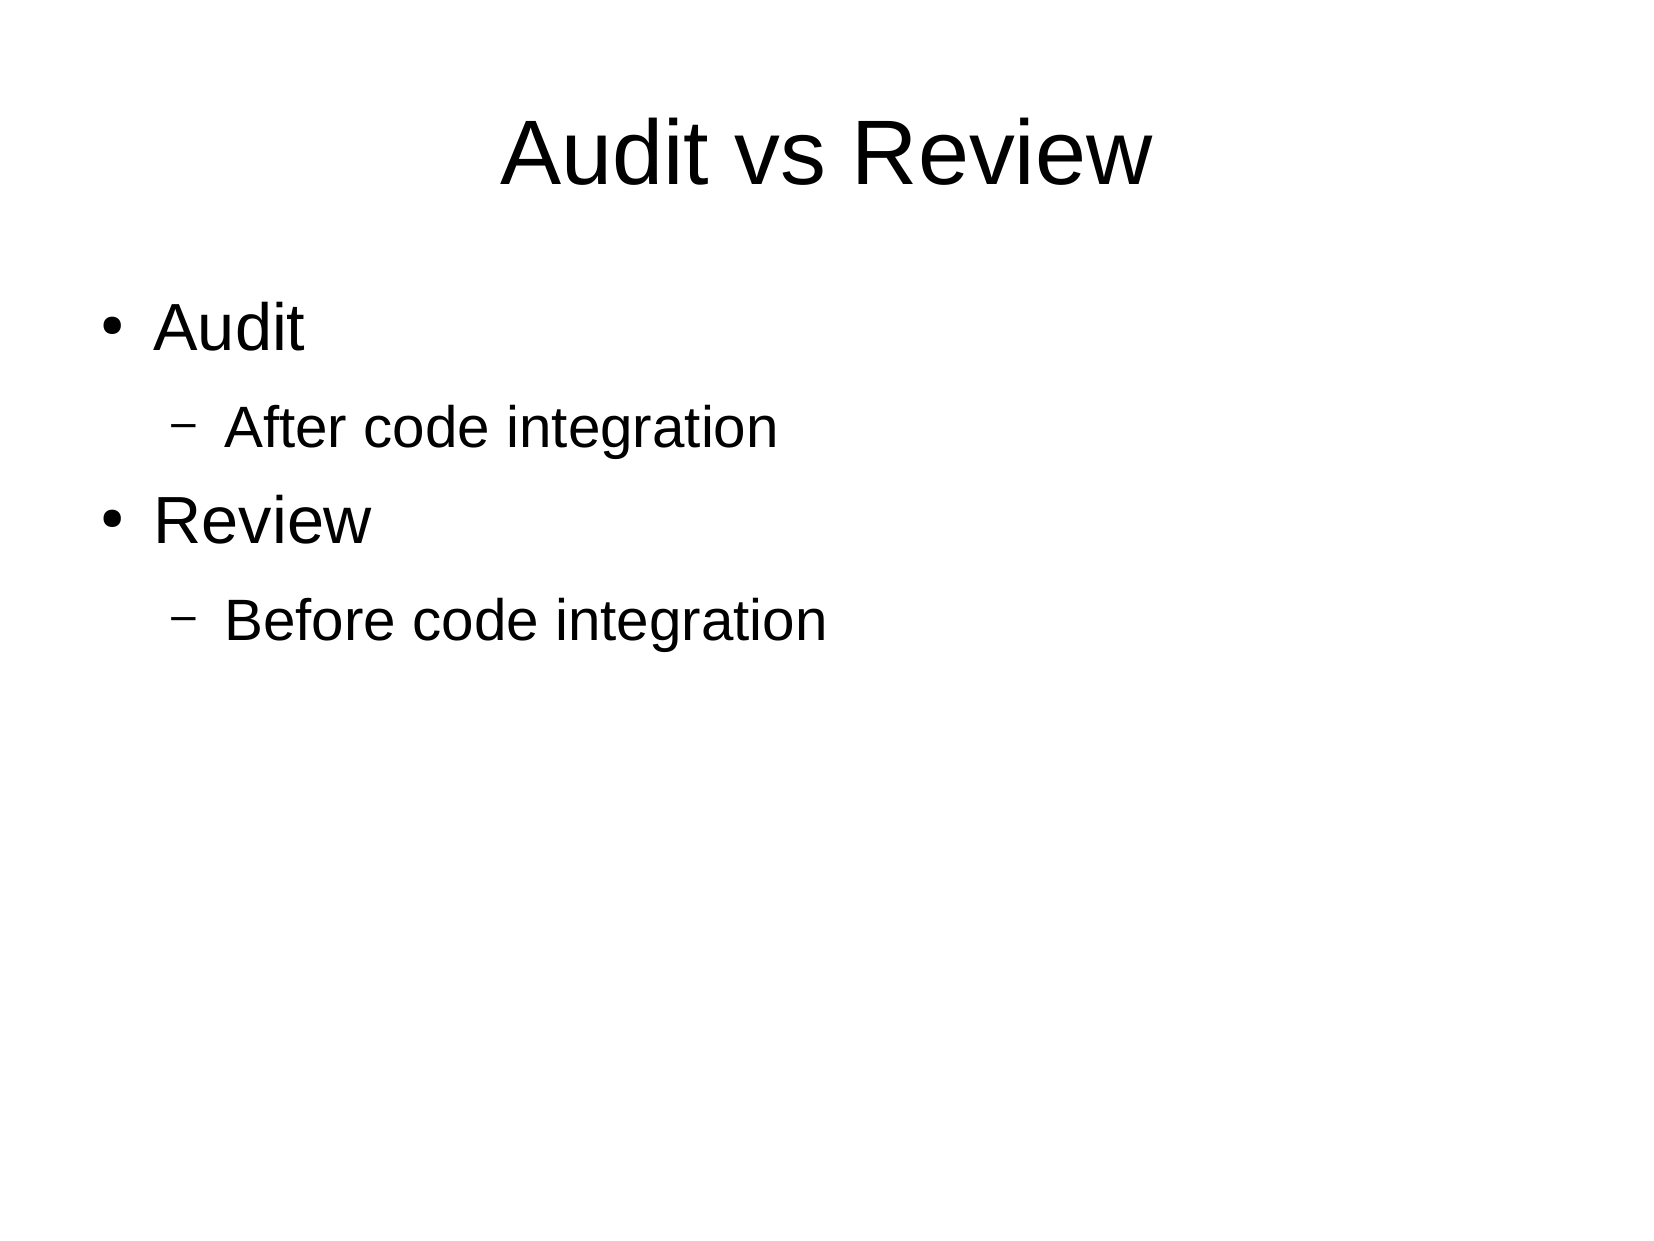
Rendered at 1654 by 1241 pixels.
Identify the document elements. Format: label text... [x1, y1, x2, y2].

list Audit After code integration Review Before code integration [82, 290, 1538, 1010]
title Audit vs Review [82, 49, 1571, 257]
